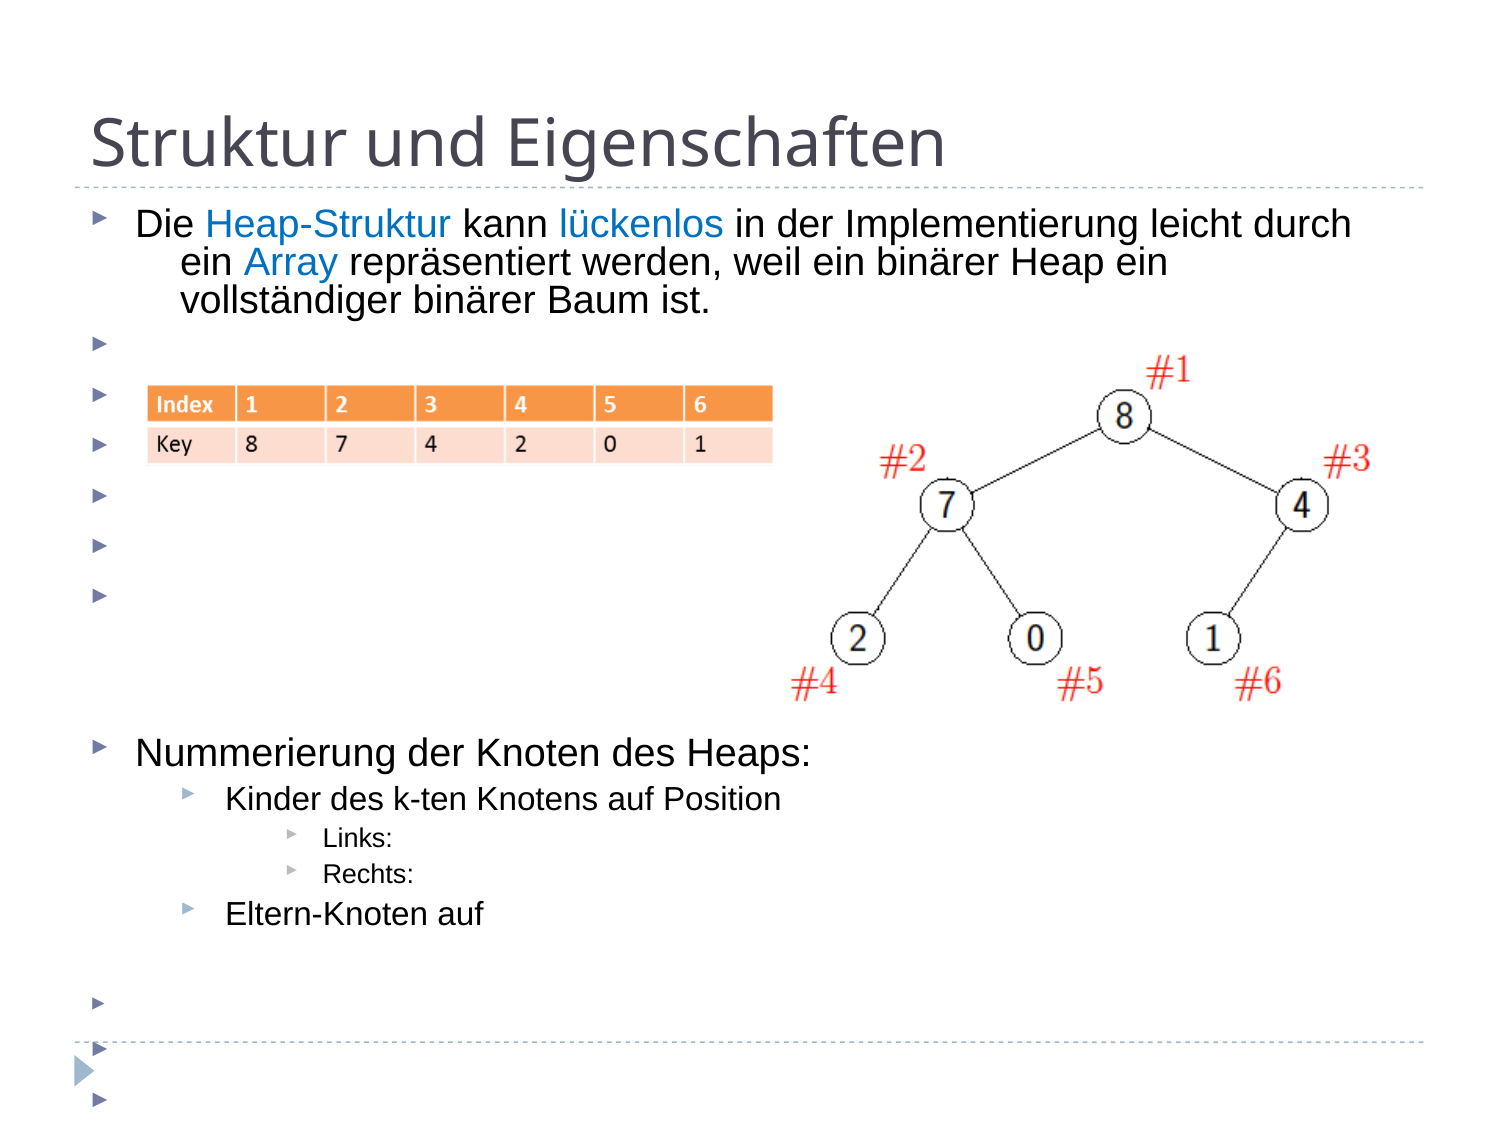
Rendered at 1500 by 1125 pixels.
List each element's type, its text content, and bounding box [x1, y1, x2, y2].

title Struktur und Eigenschaften [75, 24, 1426, 188]
list Die Heap-Struktur kann lückenlos in der Implementierung leicht durch ein Array repräsentiert werden, weil ein binärer Heap ein vollständiger binärer Baum ist. Nummerierung der Knoten des Heaps: Kinder des k-ten Knotens auf Position Links: Rechts: Eltern-Knoten auf [75, 200, 1388, 1036]
picture [146, 382, 773, 475]
chart [773, 338, 1387, 717]
